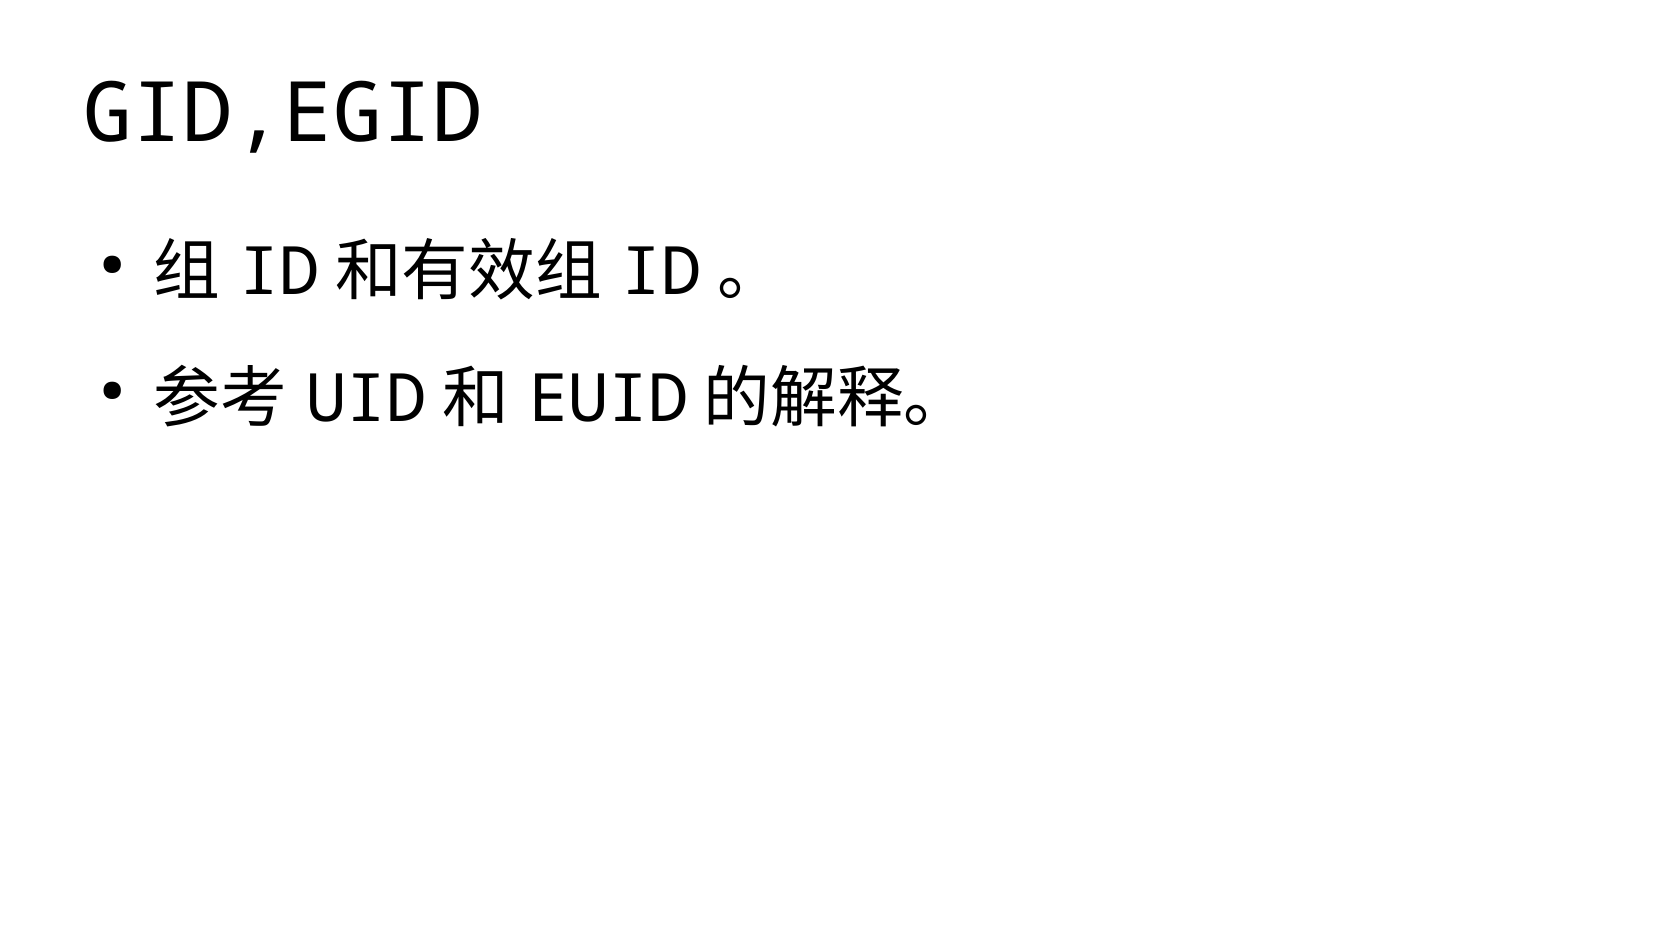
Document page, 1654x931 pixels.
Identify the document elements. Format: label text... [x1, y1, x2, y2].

list 组ID和有效组ID。 参考UID和EUID的解释。 [82, 217, 1571, 758]
title GID,EGID [82, 37, 1571, 189]
